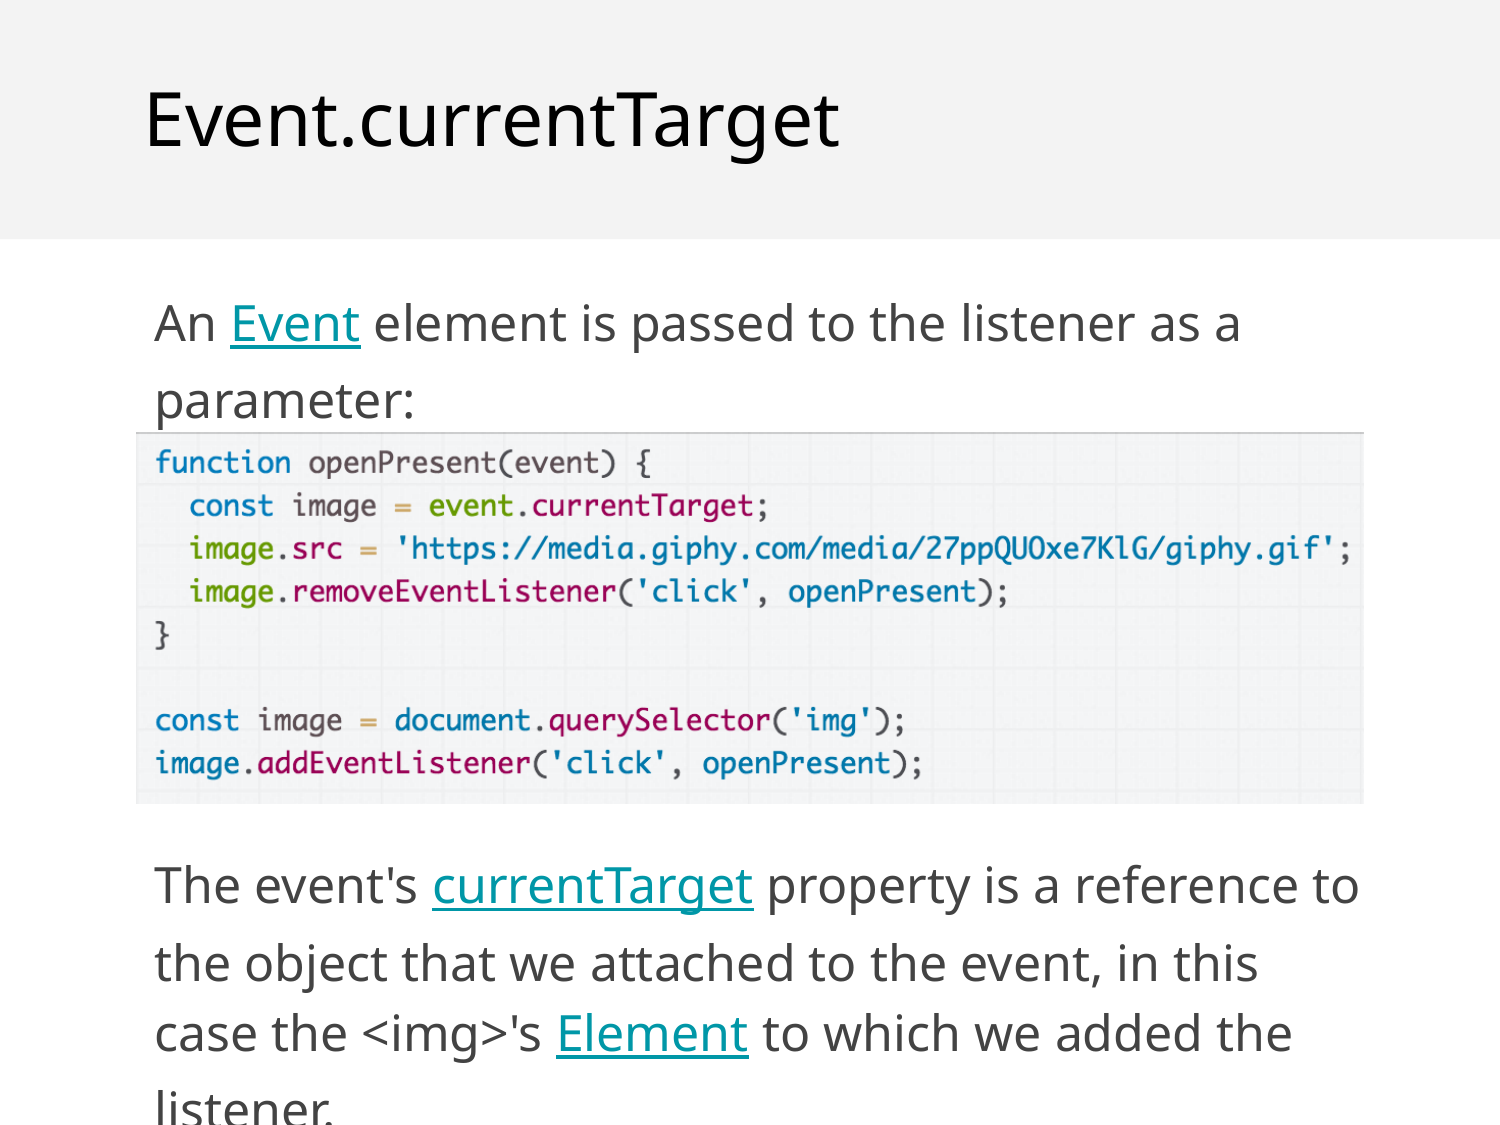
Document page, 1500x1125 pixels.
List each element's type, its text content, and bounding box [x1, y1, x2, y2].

title Event.currentTarget [128, 56, 1372, 183]
list The event's currentTarget property is a reference to the object that we attached to the event, in this case the <img>'s Element to which we added the listener. [139, 828, 1383, 971]
picture [136, 432, 1364, 804]
list An Event element is passed to the listener as a parameter: [139, 266, 1383, 408]
